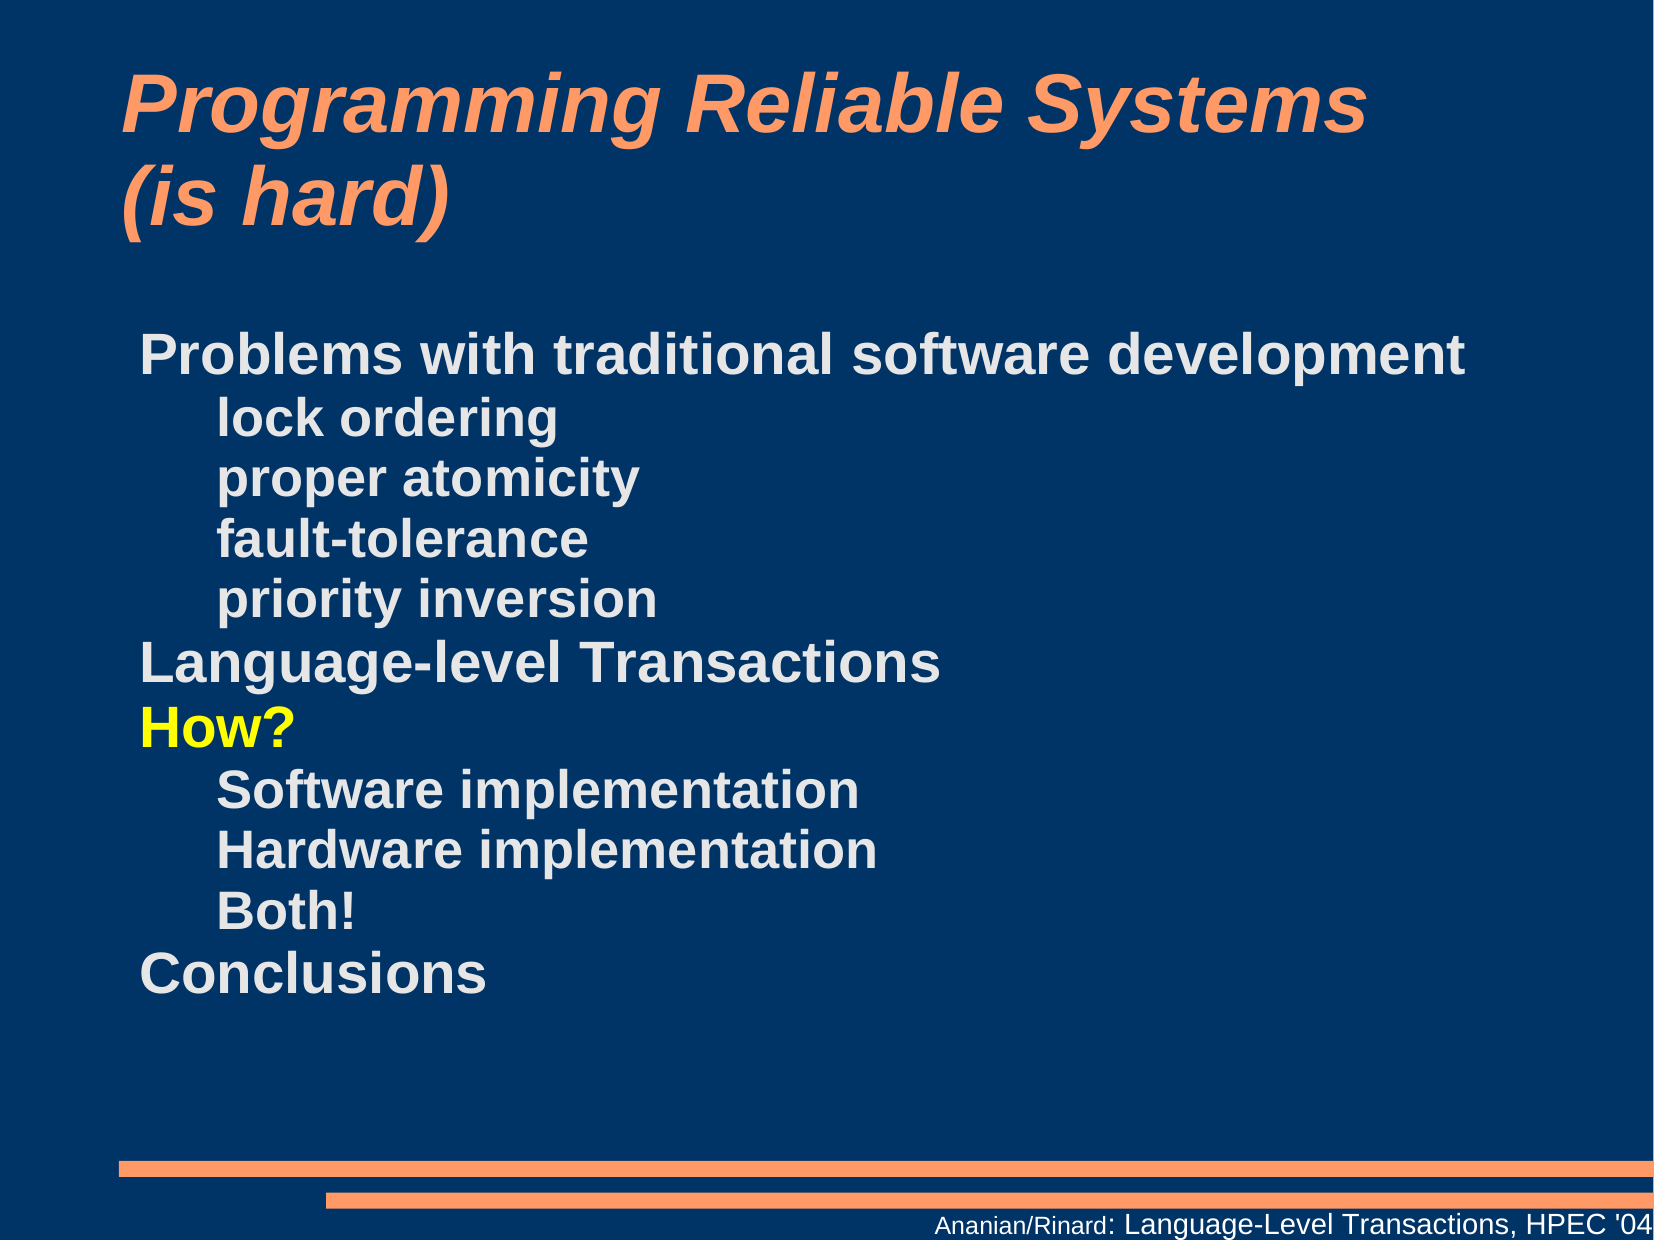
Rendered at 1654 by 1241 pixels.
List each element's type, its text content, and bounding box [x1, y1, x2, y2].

title Programming Reliable Systems (is hard) [121, 46, 1534, 254]
list Problems with traditional software development lock ordering proper atomicity fault-tolerance priority inversion Language-level Transactions How? Software implementation Hardware implementation Both! Conclusions [121, 322, 1561, 1133]
